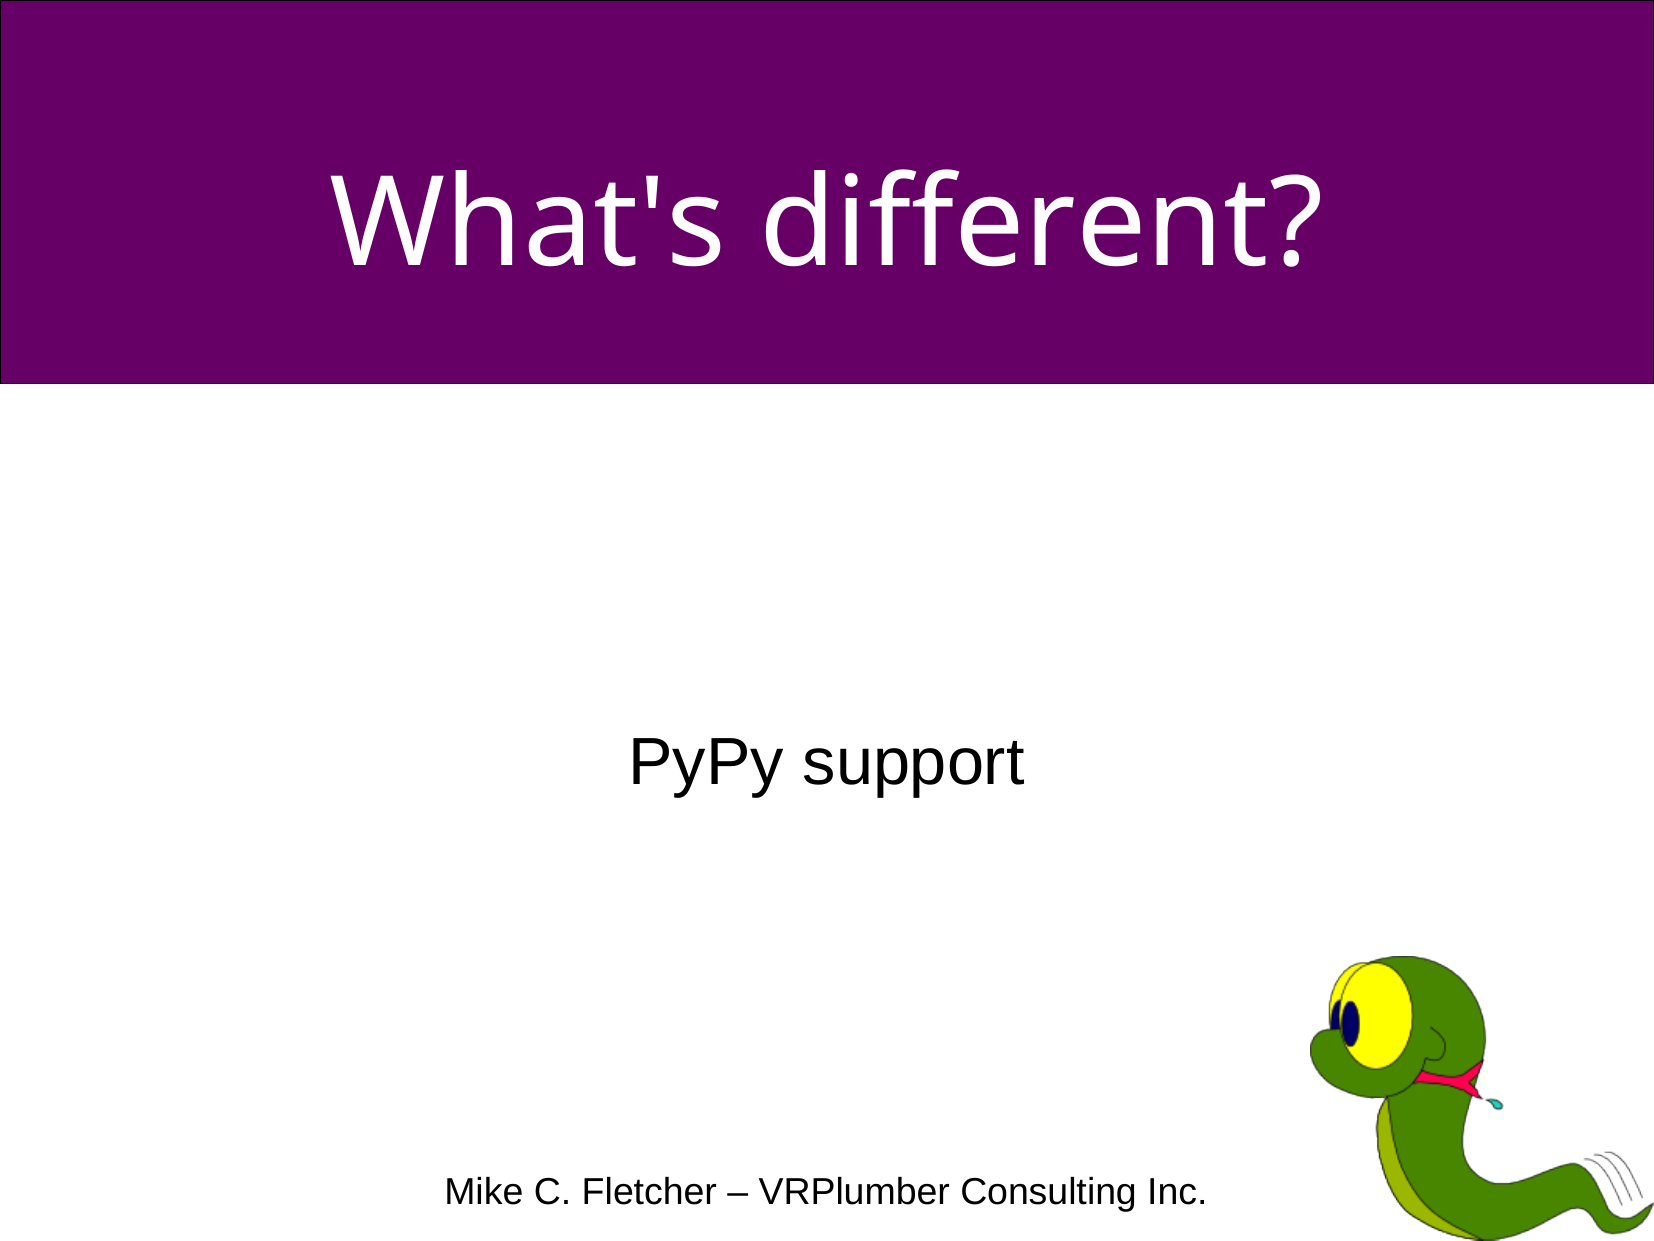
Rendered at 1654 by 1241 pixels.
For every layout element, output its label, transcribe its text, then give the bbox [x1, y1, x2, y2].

picture [1310, 956, 1654, 1241]
title What's different? [82, 56, 1571, 377]
subtitle PyPy support [82, 420, 1571, 1102]
